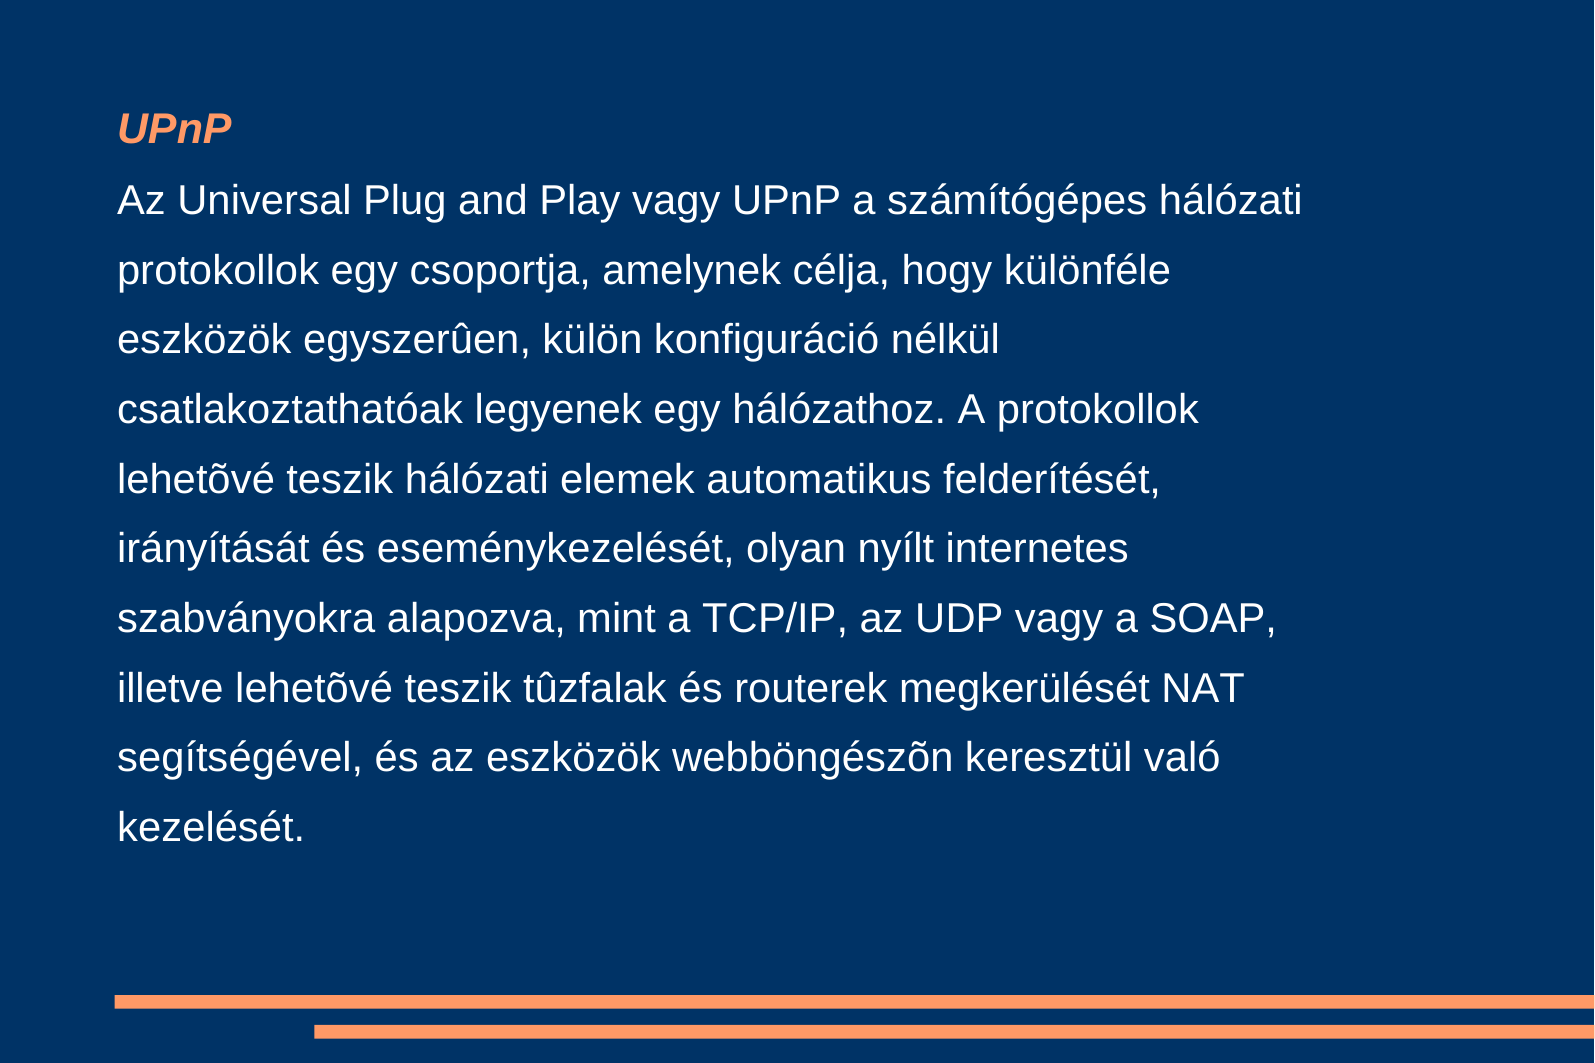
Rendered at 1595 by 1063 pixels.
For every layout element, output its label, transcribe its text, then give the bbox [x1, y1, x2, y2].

title UPnP [117, 39, 1479, 218]
list Az Universal Plug and Play vagy UPnP a számítógépes hálózati protokollok egy csoportja, amelynek célja, hogy különféle eszközök egyszerûen, külön konfiguráció nélkül csatlakoztathatóak legyenek egy hálózathoz. A protokollok lehetõvé teszik hálózati elemek automatikus felderítését, irányítását és eseménykezelését, olyan nyílt internetes szabványokra alapozva, mint a TCP/IP, az UDP vagy a SOAP, illetve lehetõvé teszik tûzfalak és routerek megkerülését NAT segítségével, és az eszközök webböngészõn keresztül való kezelését. [117, 153, 1347, 971]
